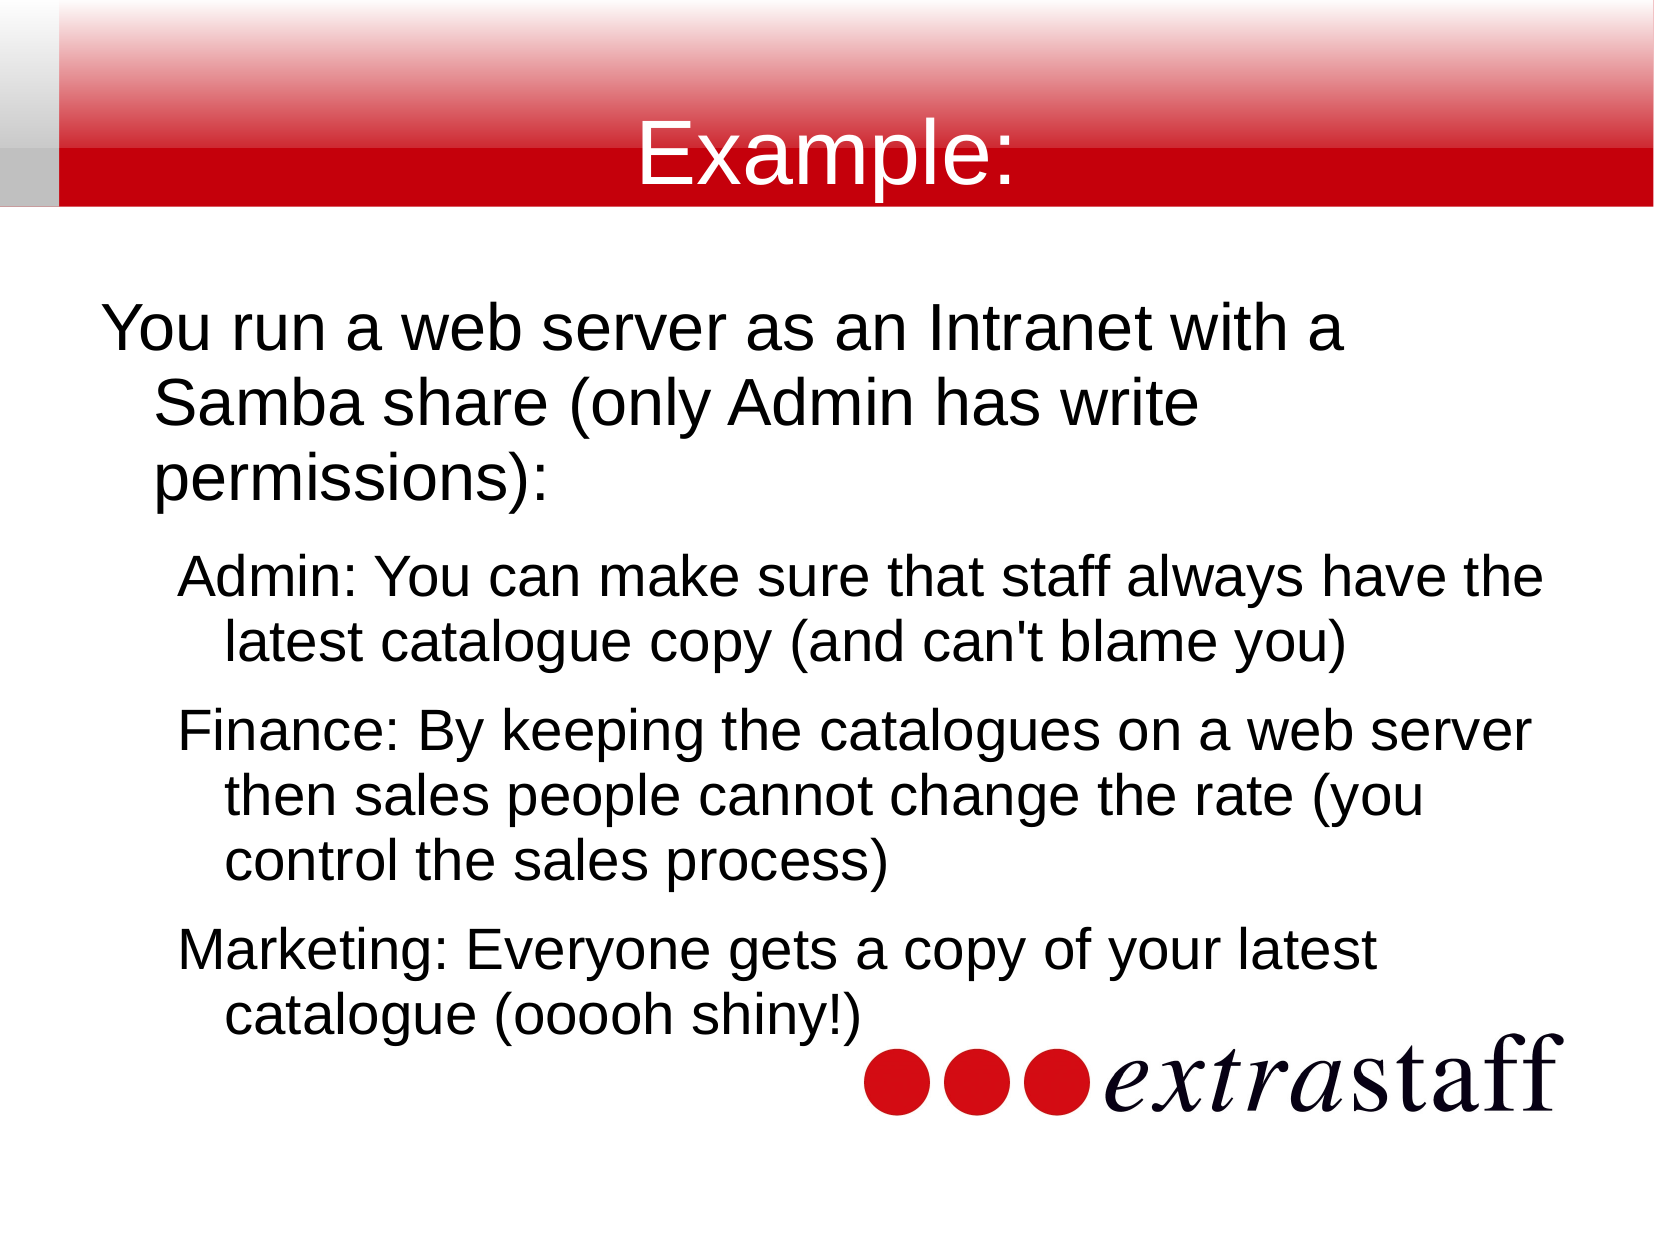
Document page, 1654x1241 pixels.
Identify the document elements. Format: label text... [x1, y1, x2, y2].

picture [863, 1094, 1565, 1116]
list You run a web server as an Intranet with a Samba share (only Admin has write permissions): Admin: You can make sure that staff always have the latest catalogue copy (and can't blame you) Finance: By keeping the catalogues on a web server then sales people cannot change the rate (you control the sales process) Marketing: Everyone gets a copy of your latest catalogue (ooooh shiny!) [82, 290, 1571, 1094]
title Example: [82, 56, 1571, 250]
